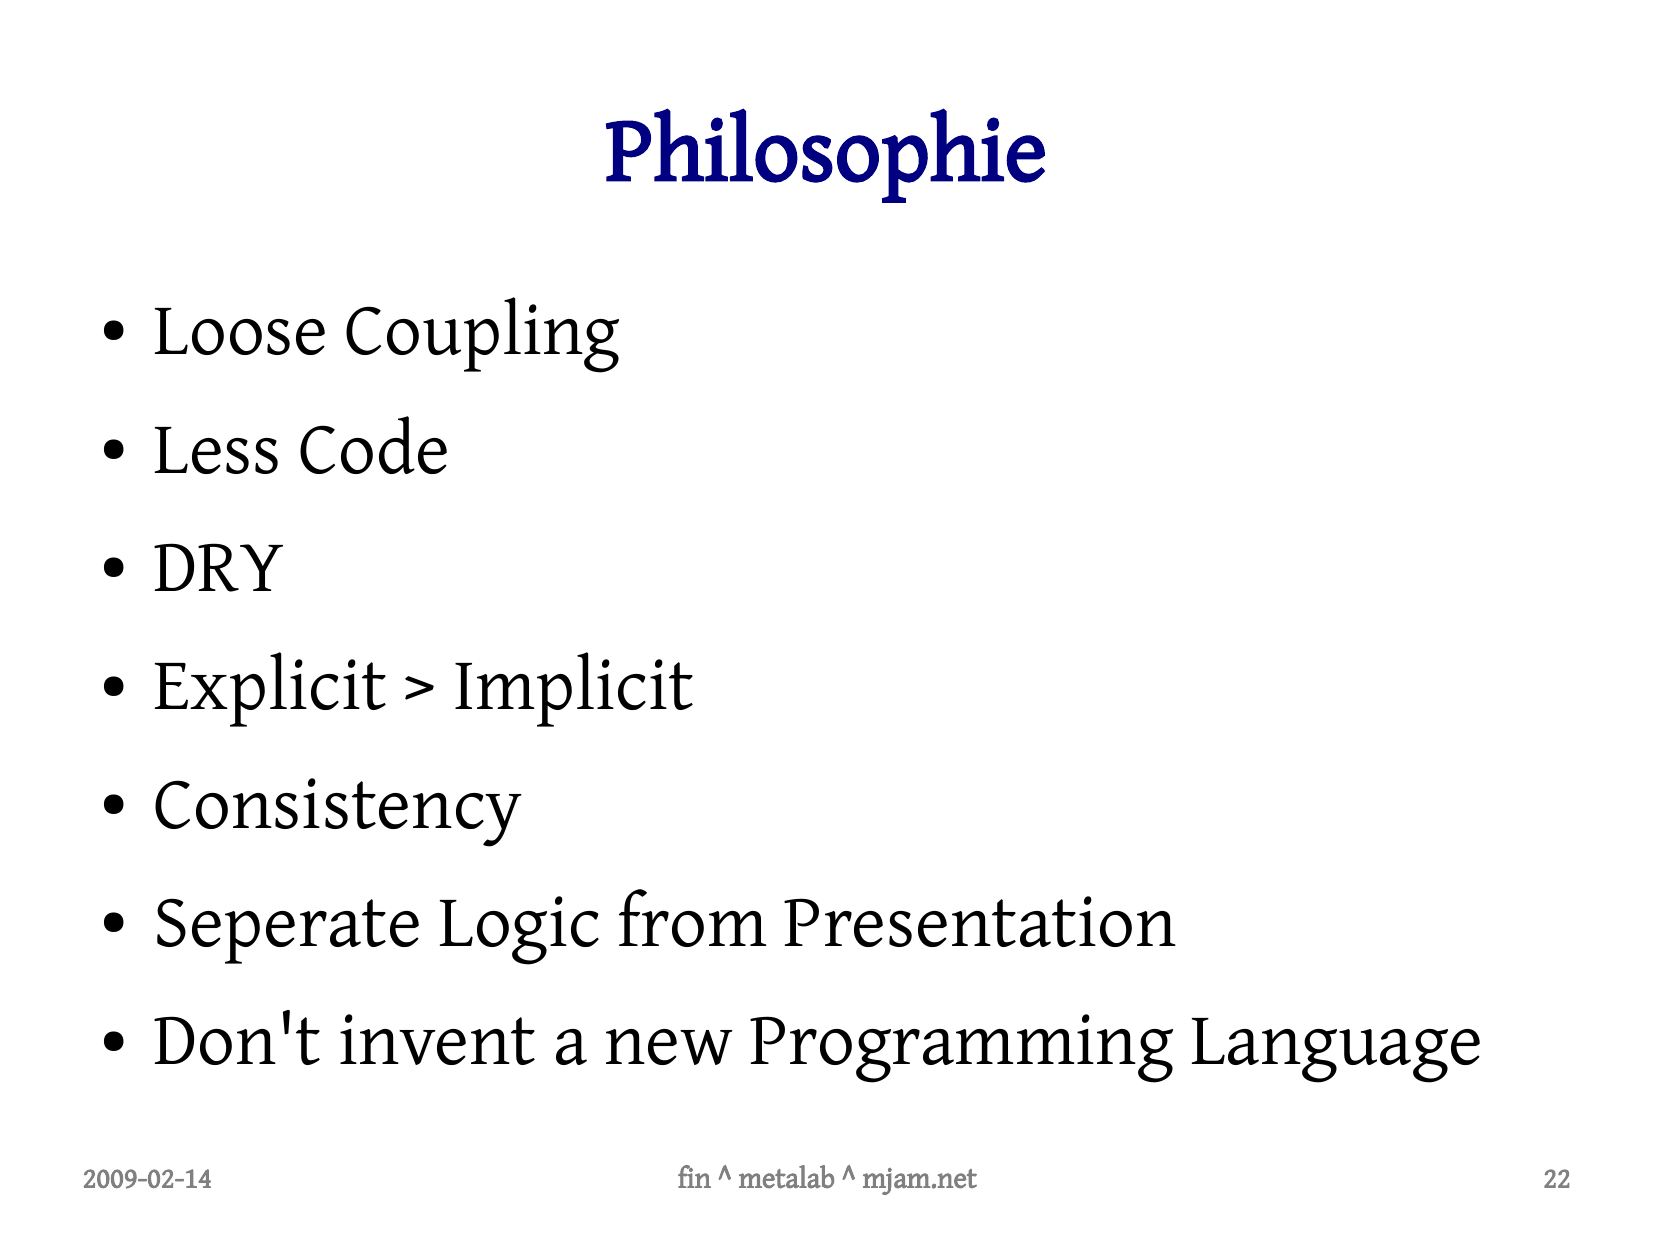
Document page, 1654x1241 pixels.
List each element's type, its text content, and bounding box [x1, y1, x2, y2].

list Loose Coupling Less Code DRY Explicit > Implicit Consistency Seperate Logic from Presentation Don't invent a new Programming Language [82, 290, 1571, 1094]
title Philosophie [82, 49, 1571, 257]
